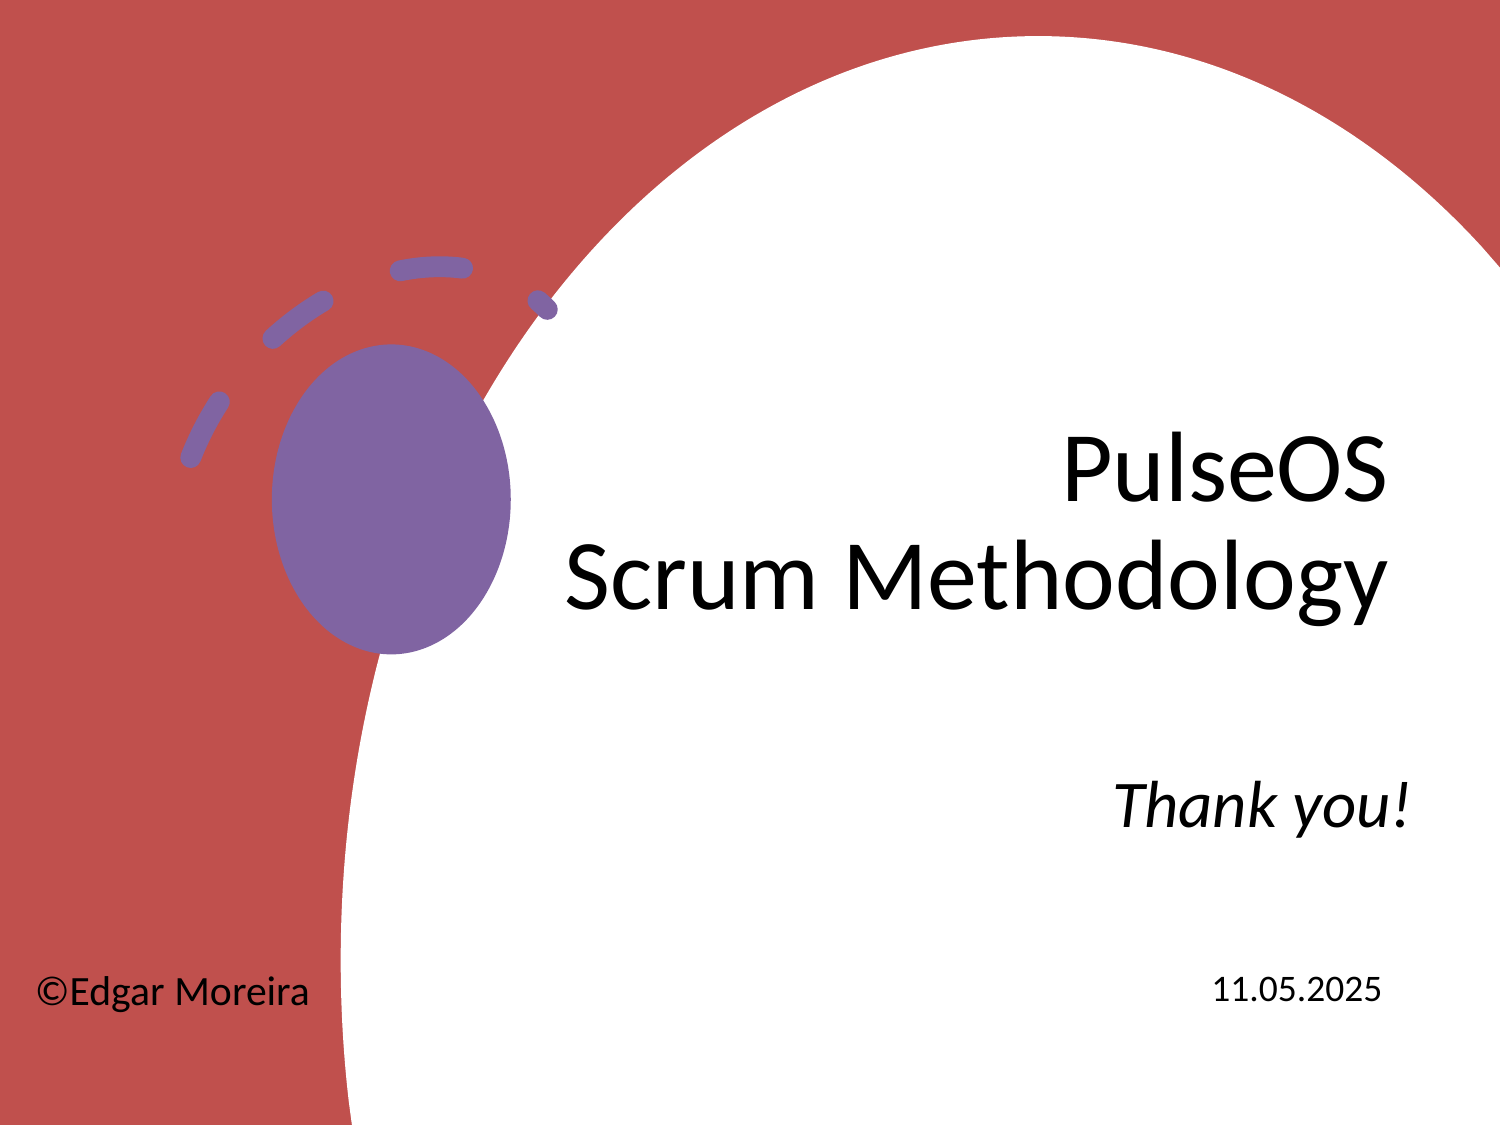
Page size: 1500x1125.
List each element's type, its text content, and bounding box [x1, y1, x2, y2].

text_box Thank you! [1097, 753, 1428, 849]
text_box [0, 0, 1500, 1125]
text_box 11.05.2025 [1196, 956, 1398, 1017]
title PulseOS Scrum Methodology [463, 360, 1405, 639]
text_box ©Edgar Moreira [19, 962, 612, 1052]
